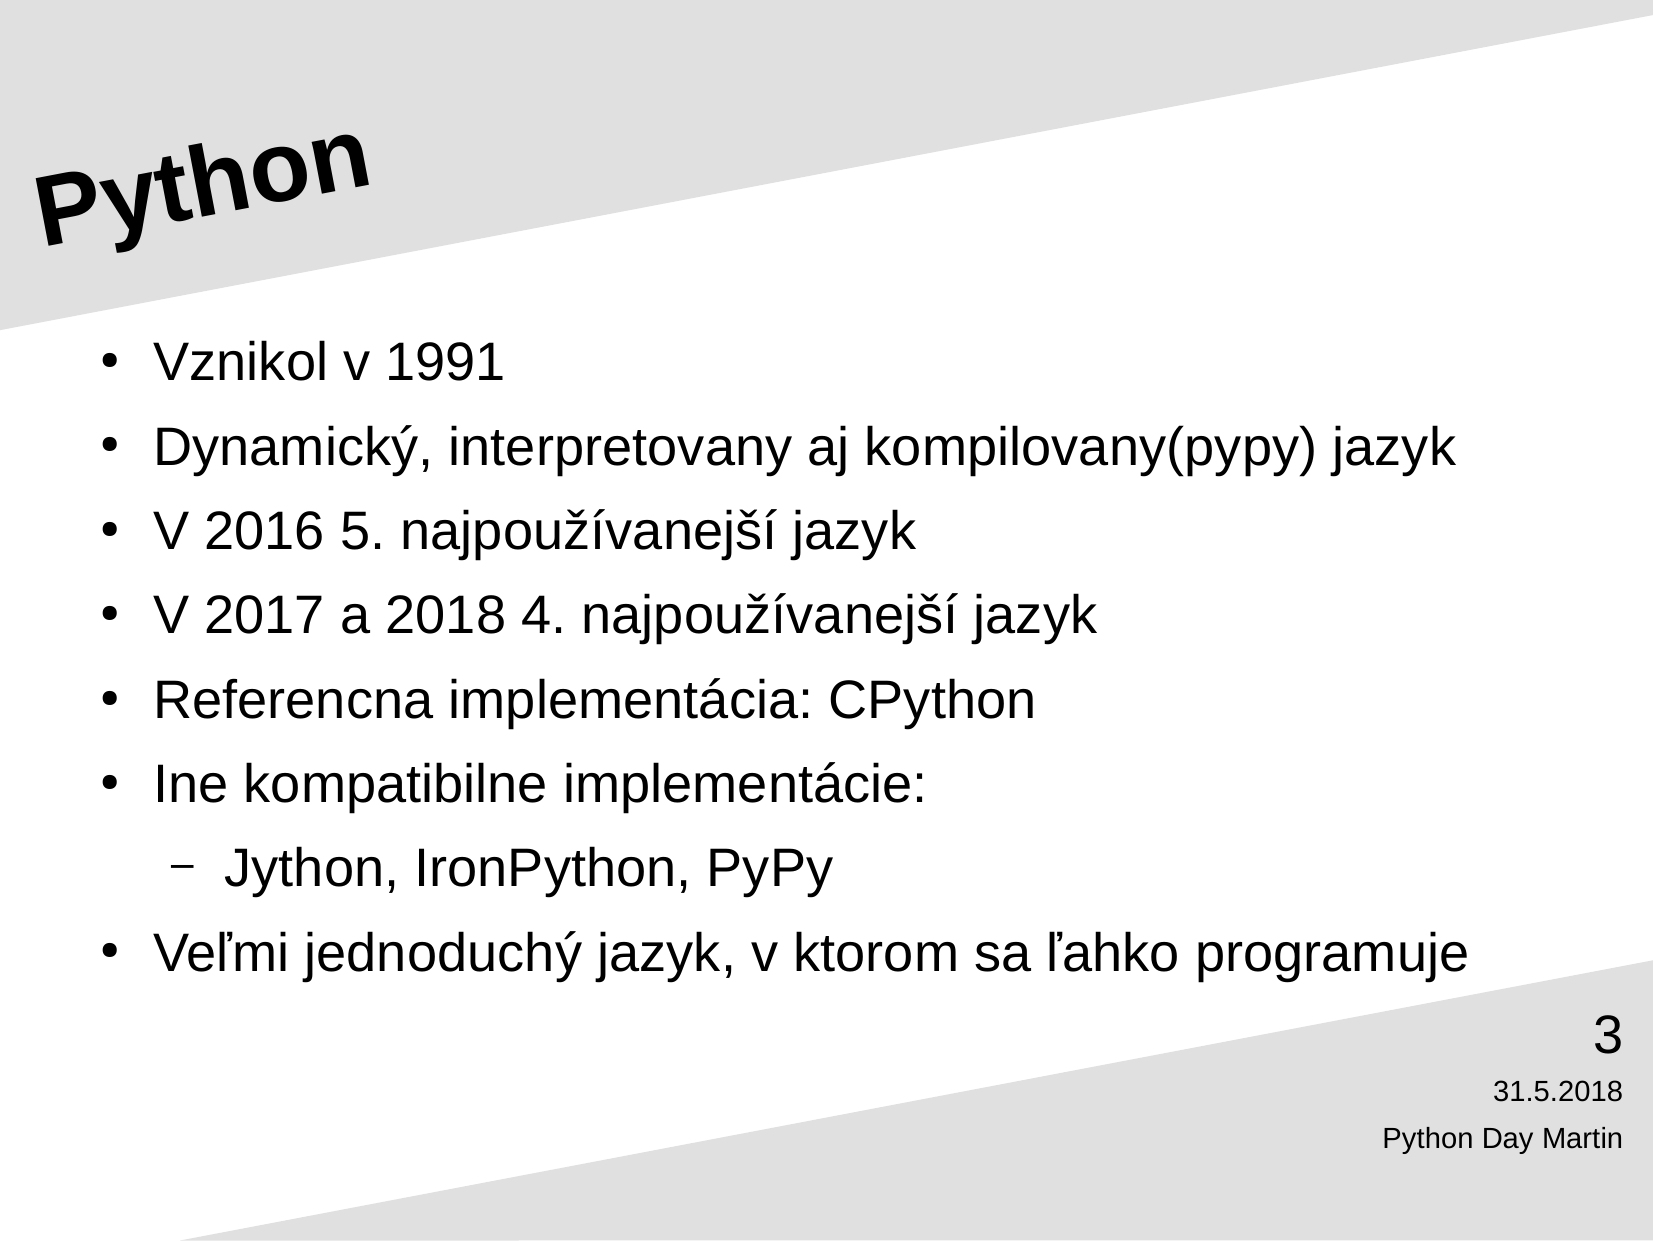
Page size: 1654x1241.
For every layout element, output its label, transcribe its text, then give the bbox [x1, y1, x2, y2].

list Vznikol v 1991 Dynamický, interpretovany aj kompilovany(pypy) jazyk V 2016 5. najpoužívanejší jazyk V 2017 a 2018 4. najpoužívanejší jazyk Referencna implementácia: CPython Ine kompatibilne implementácie: Jython, IronPython, PyPy Veľmi jednoduchý jazyk, v ktorom sa ľahko programuje [82, 331, 1538, 1052]
title Python [16, 0, 1518, 315]
